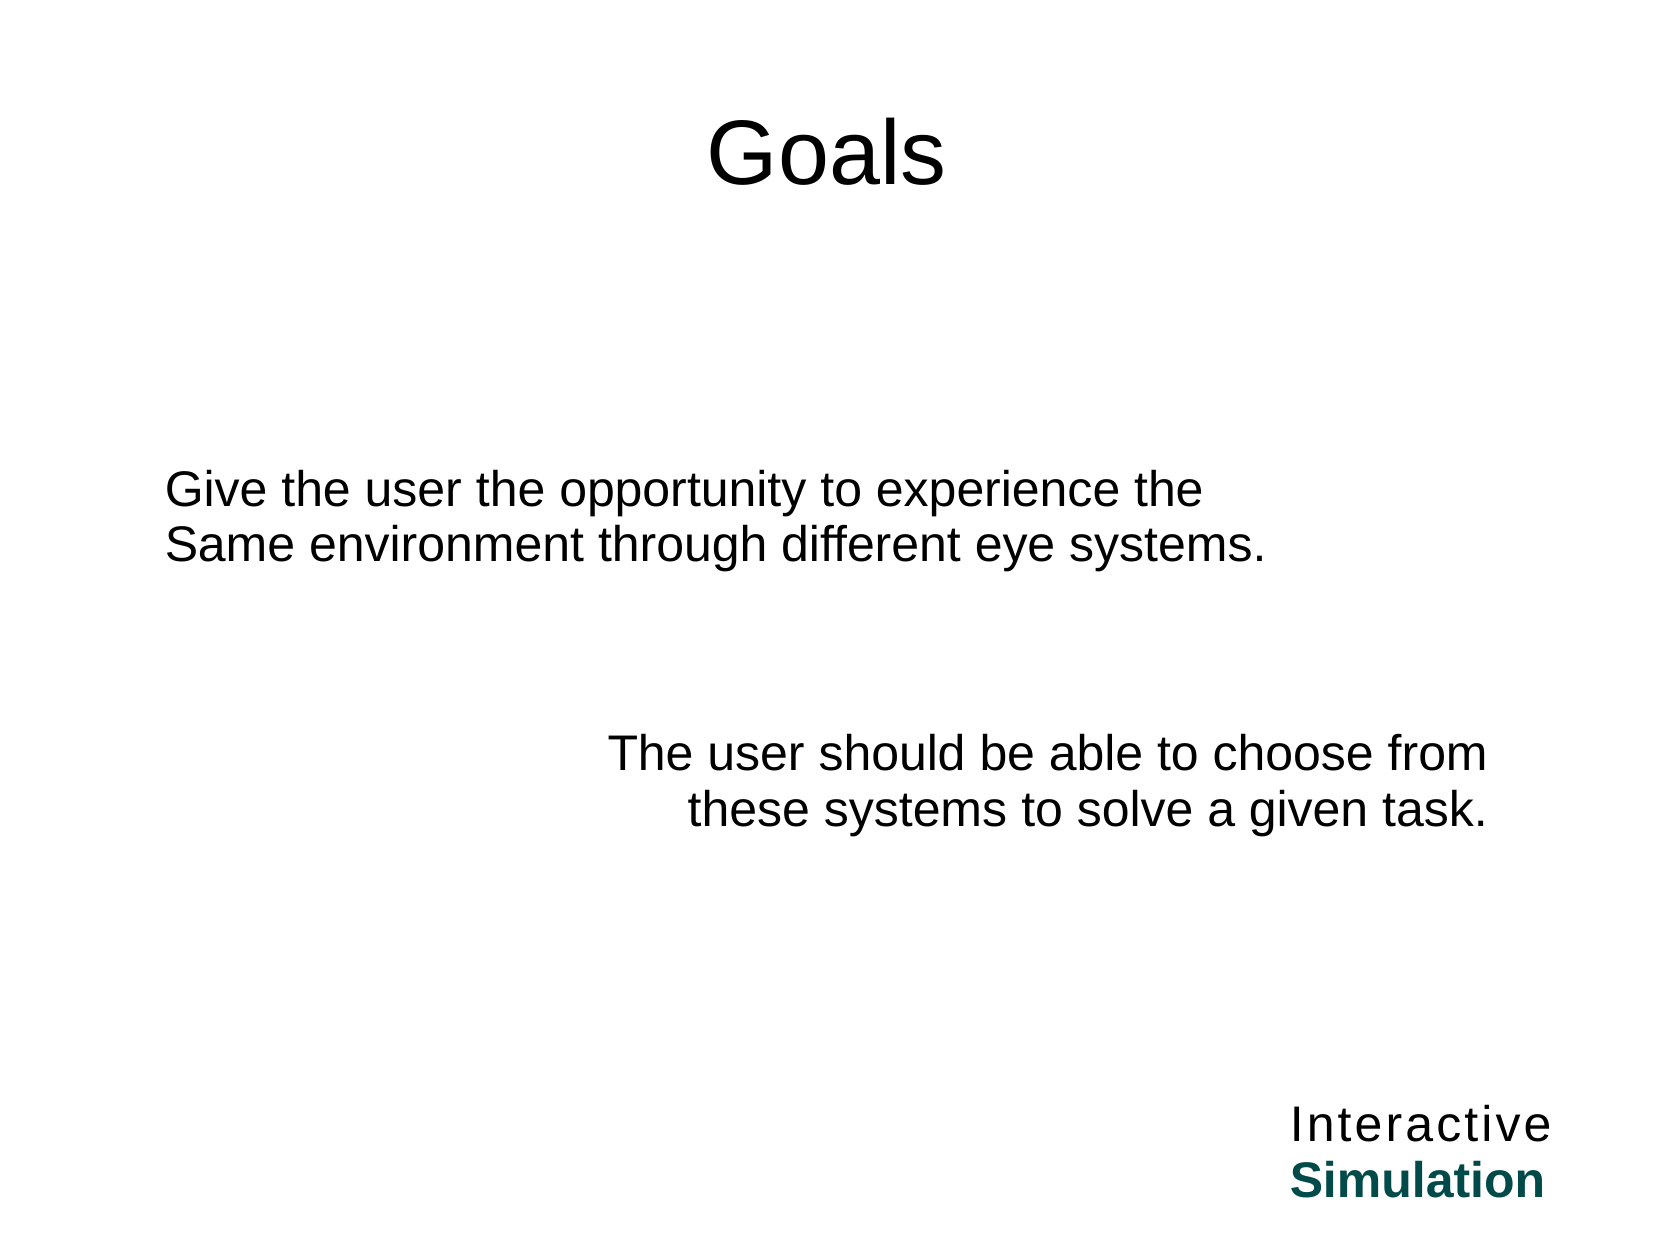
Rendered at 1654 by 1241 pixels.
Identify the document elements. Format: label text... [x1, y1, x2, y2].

text_box Give the user the opportunity to experience the Same environment through different eye systems. [150, 453, 1284, 580]
text_box The user should be able to choose from these systems to solve a given task. [592, 718, 1505, 845]
title Goals [82, 49, 1571, 257]
